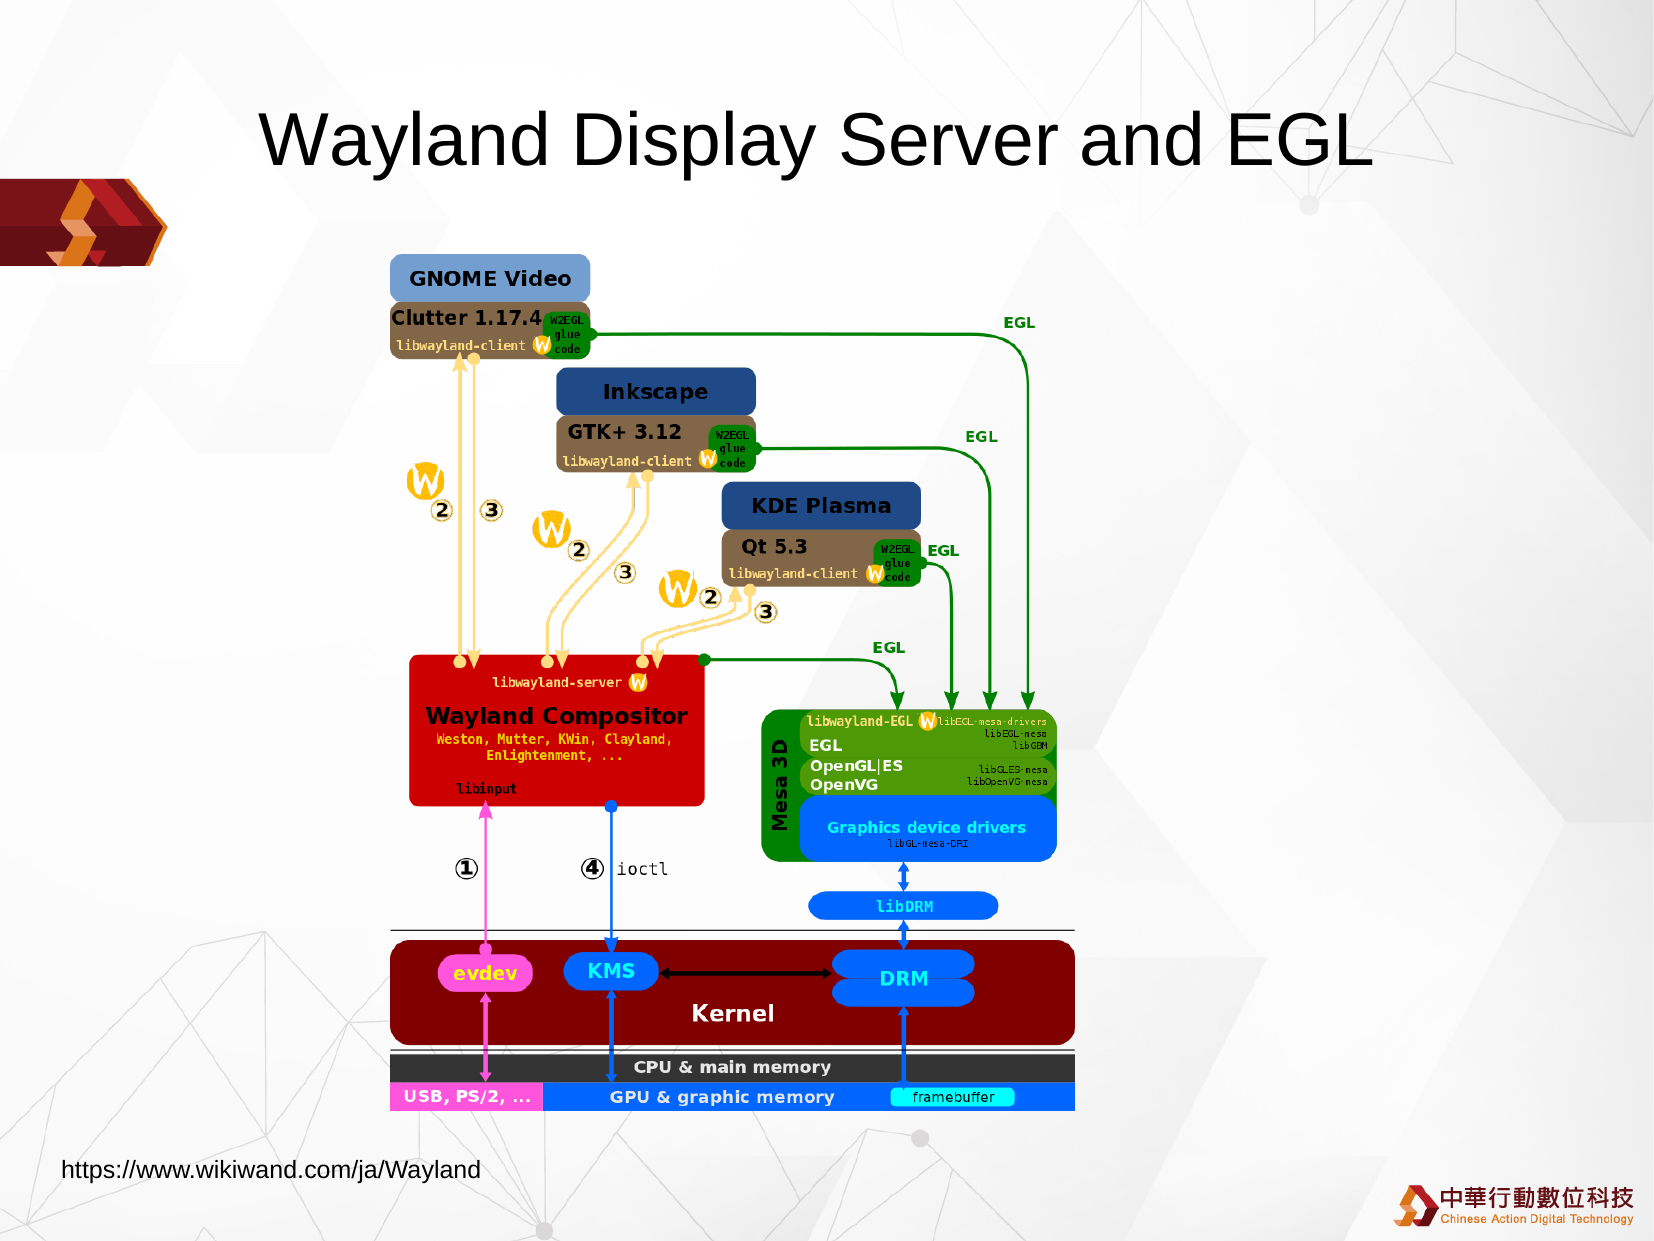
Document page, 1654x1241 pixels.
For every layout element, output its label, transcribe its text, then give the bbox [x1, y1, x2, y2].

picture [0, 0, 1654, 1241]
text_box https://www.wikiwand.com/ja/Wayland [46, 1148, 526, 1192]
title Wayland Display Server and EGL [227, 80, 1409, 199]
